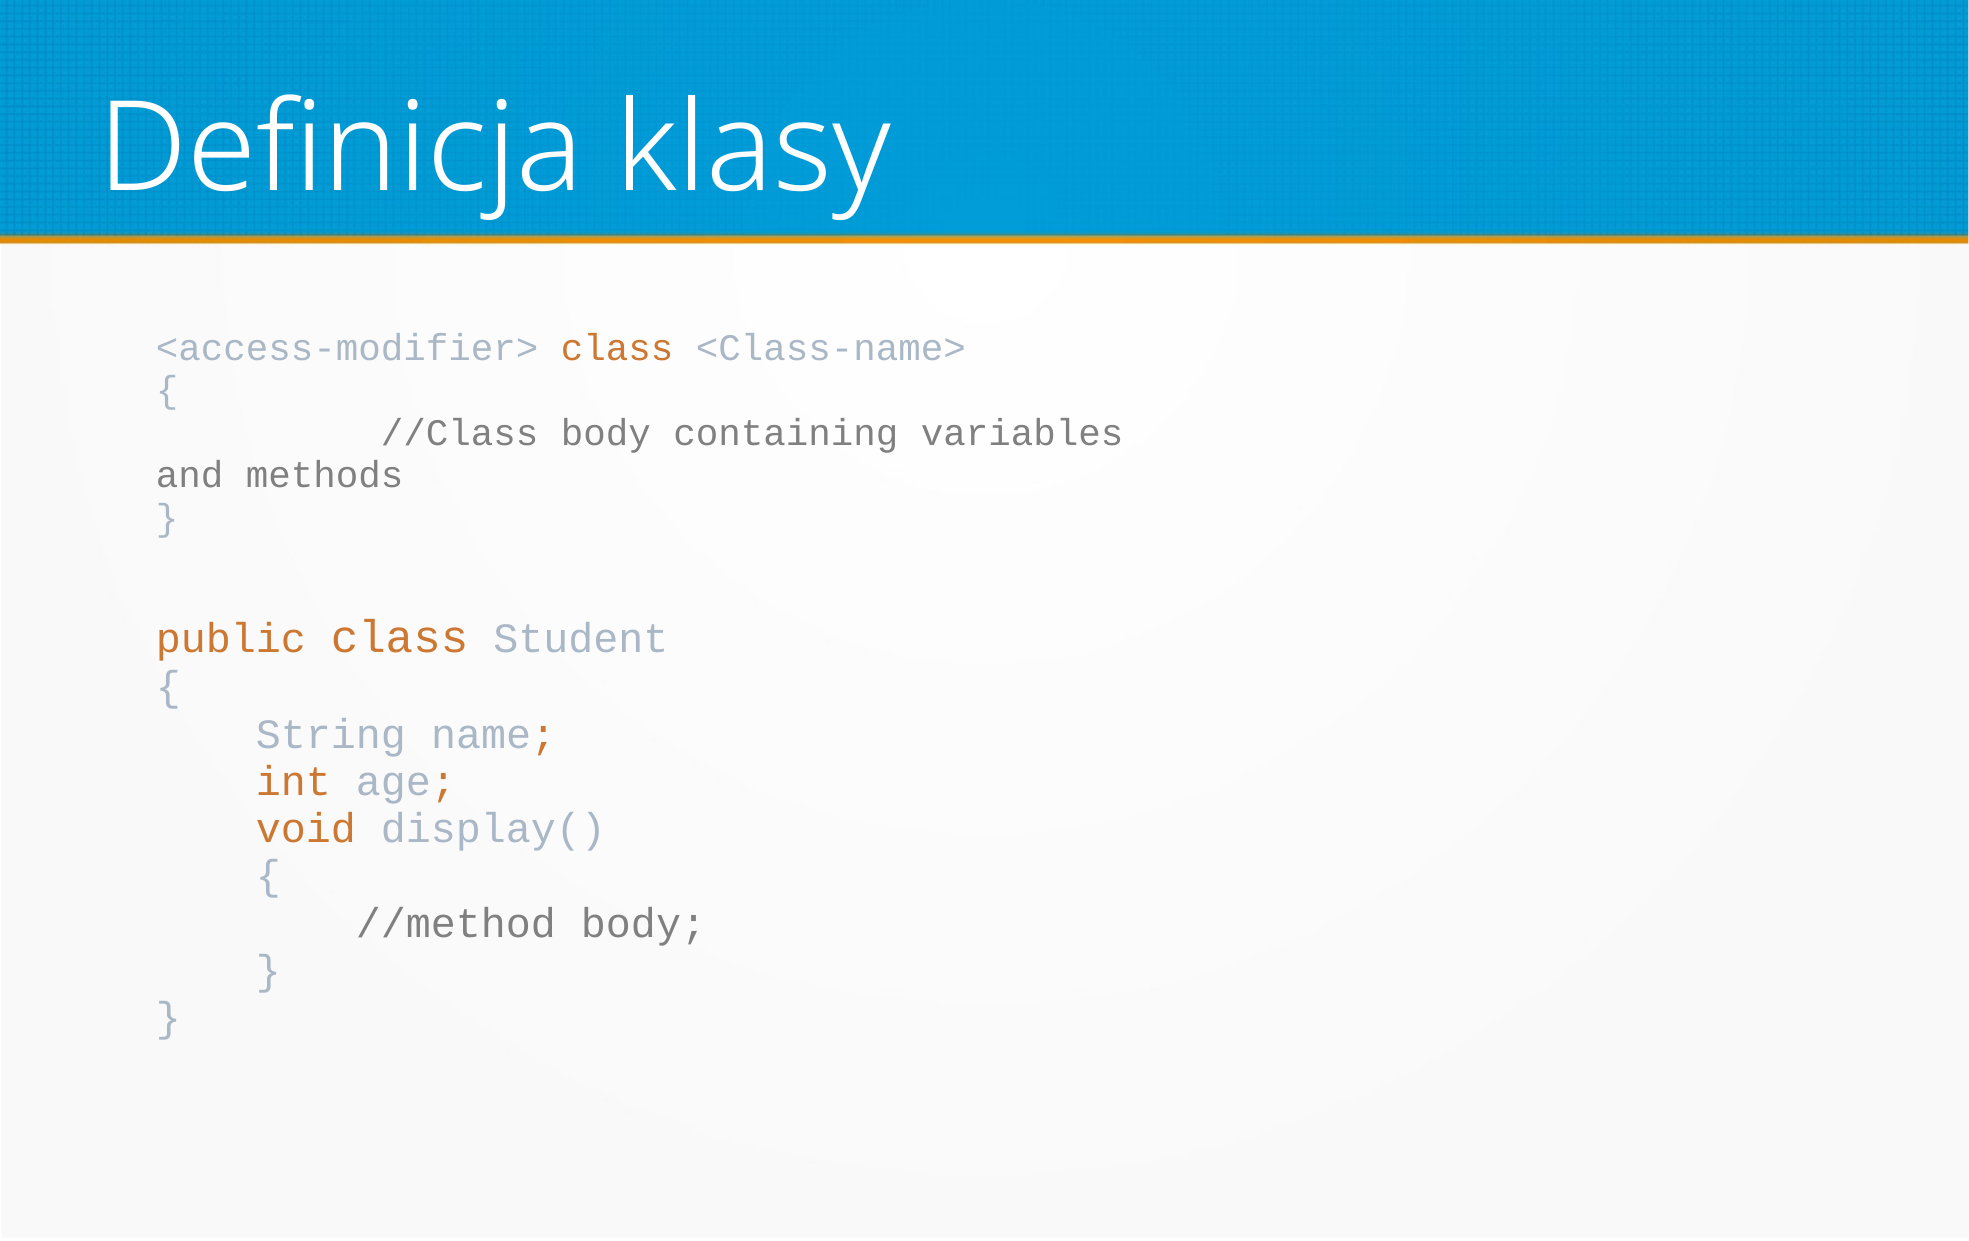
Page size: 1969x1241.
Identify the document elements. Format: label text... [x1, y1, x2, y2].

picture [0, 233, 1969, 1241]
text_box public class Student { String name; int age; void display() { //method body; } } [150, 608, 1107, 1051]
title Definicja klasy [98, 19, 1870, 227]
text_box <access-modifier> class <Class-name> { //Class body containing variables and methods } [150, 322, 1132, 548]
